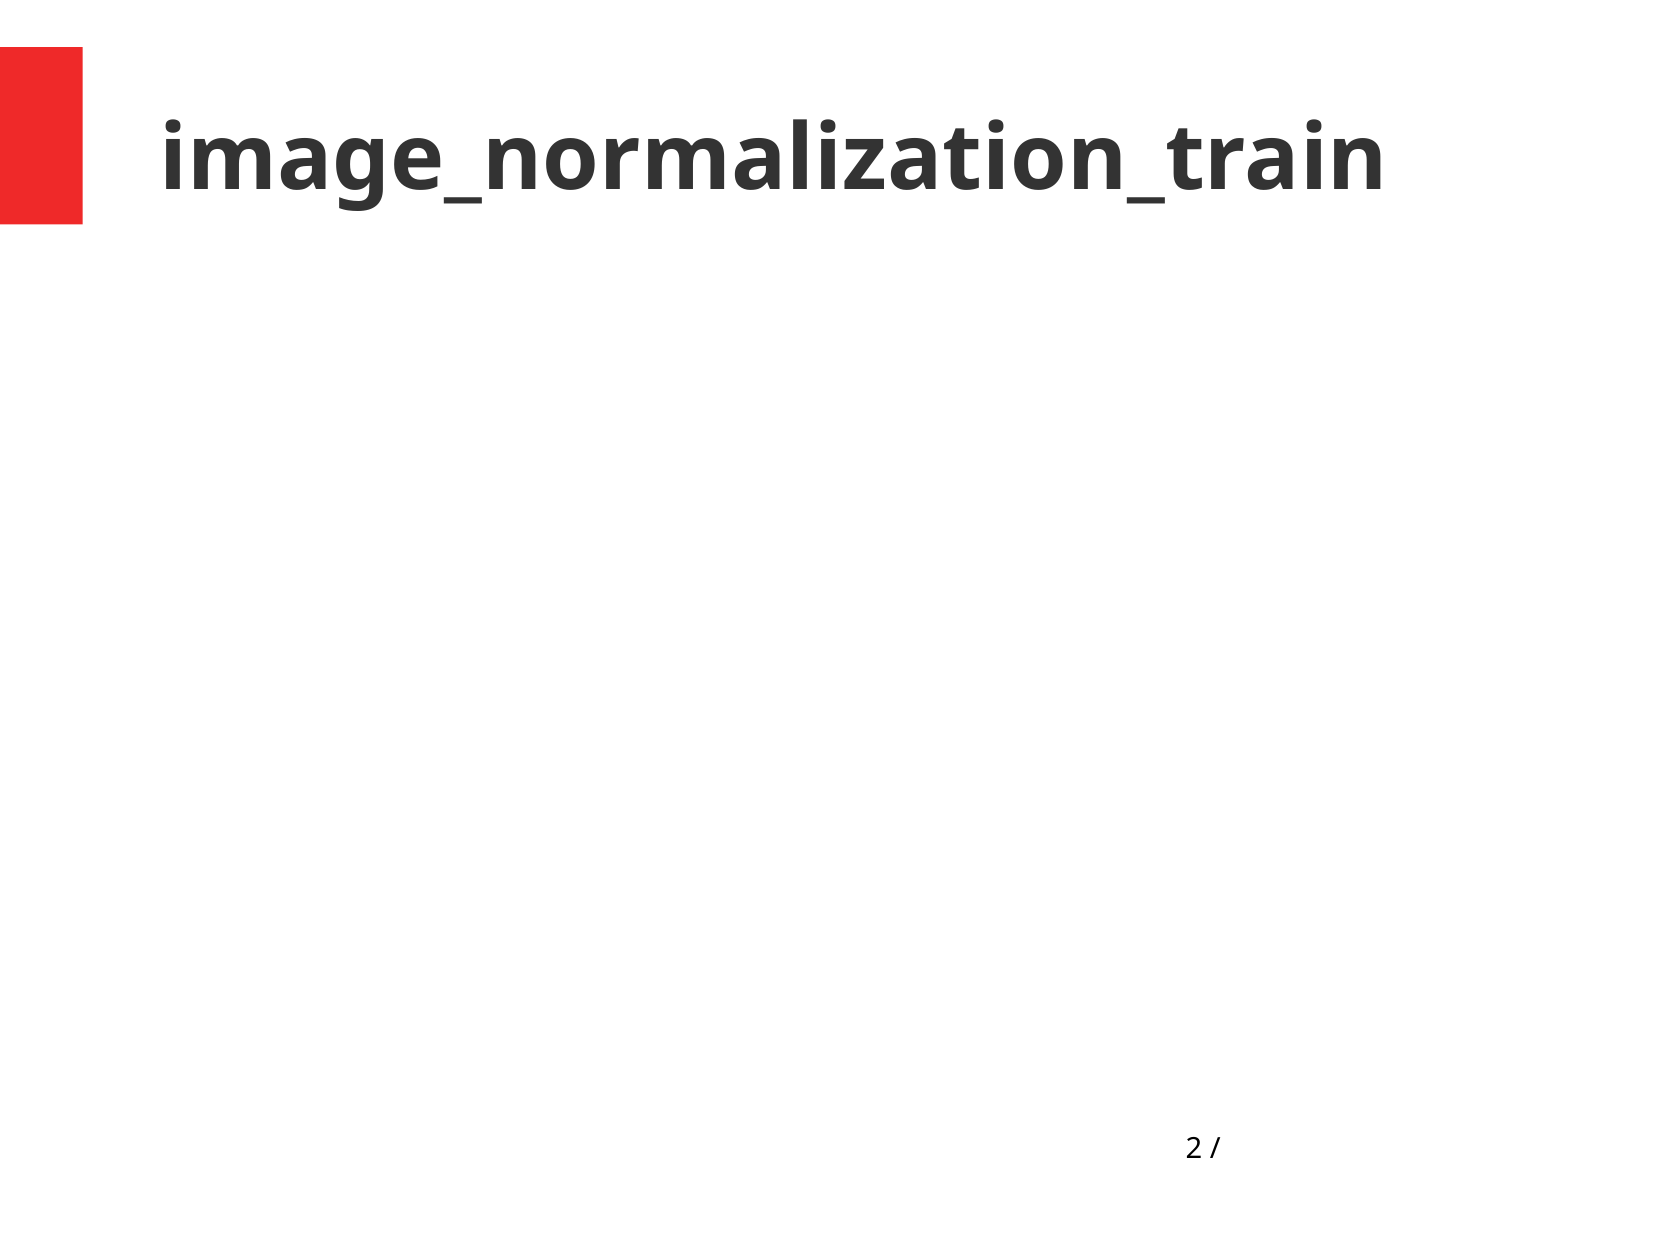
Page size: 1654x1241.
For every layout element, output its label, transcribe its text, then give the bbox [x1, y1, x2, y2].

text_box / [1185, 1129, 1571, 1216]
title image_normalization_train [159, 49, 1613, 257]
